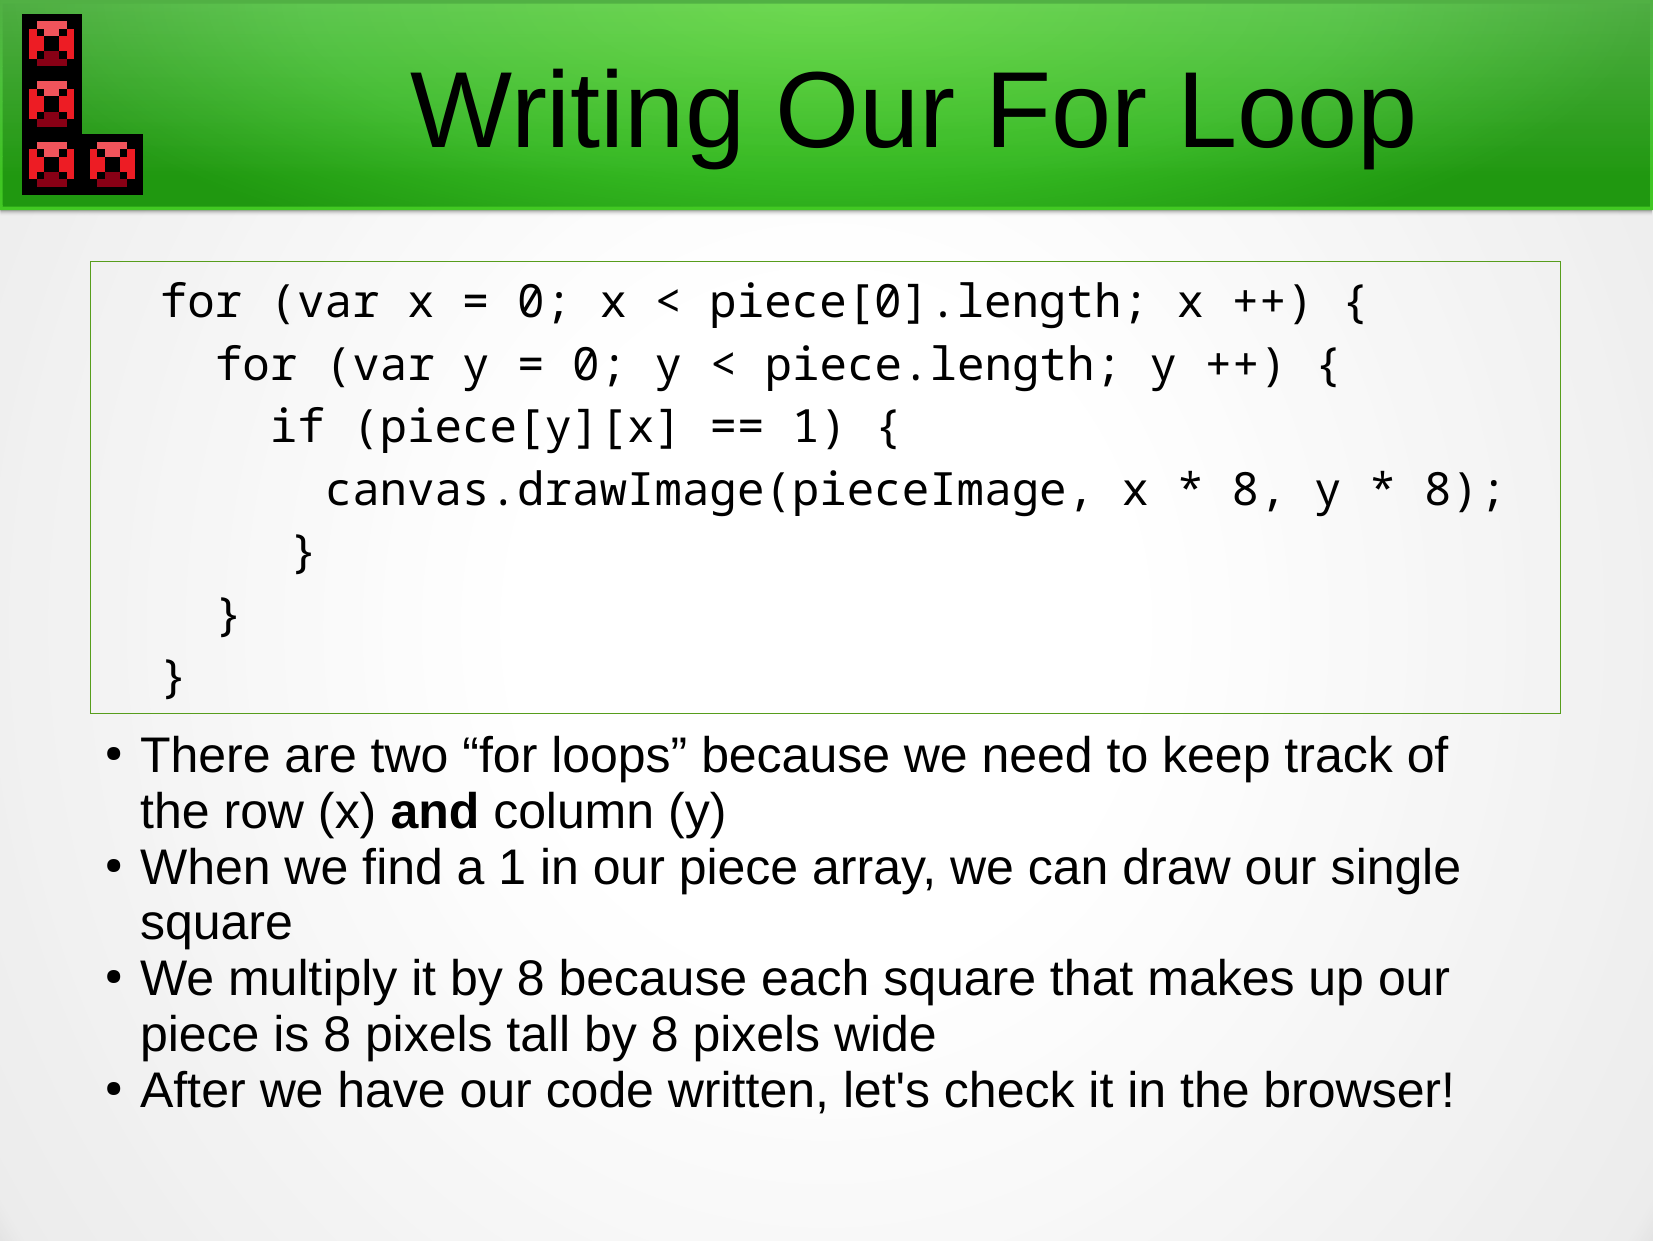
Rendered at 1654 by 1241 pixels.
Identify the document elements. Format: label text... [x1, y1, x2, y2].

picture [22, 14, 143, 195]
title Writing Our For Loop [195, 30, 1636, 190]
text_box There are two “for loops” because we need to keep track of the row (x) and column (y) When we find a 1 in our piece array, we can draw our single square We multiply it by 8 because each square that makes up our piece is 8 pixels tall by 8 pixels wide After we have our code written, let's check it in the browser! [90, 720, 1531, 1156]
text_box for (var x = 0; x < piece[0].length; x ++) { for (var y = 0; y < piece.length; y ++) { if (piece[y][x] == 1) { canvas.drawImage(pieceImage, x * 8, y * 8); } } } [90, 261, 1561, 691]
